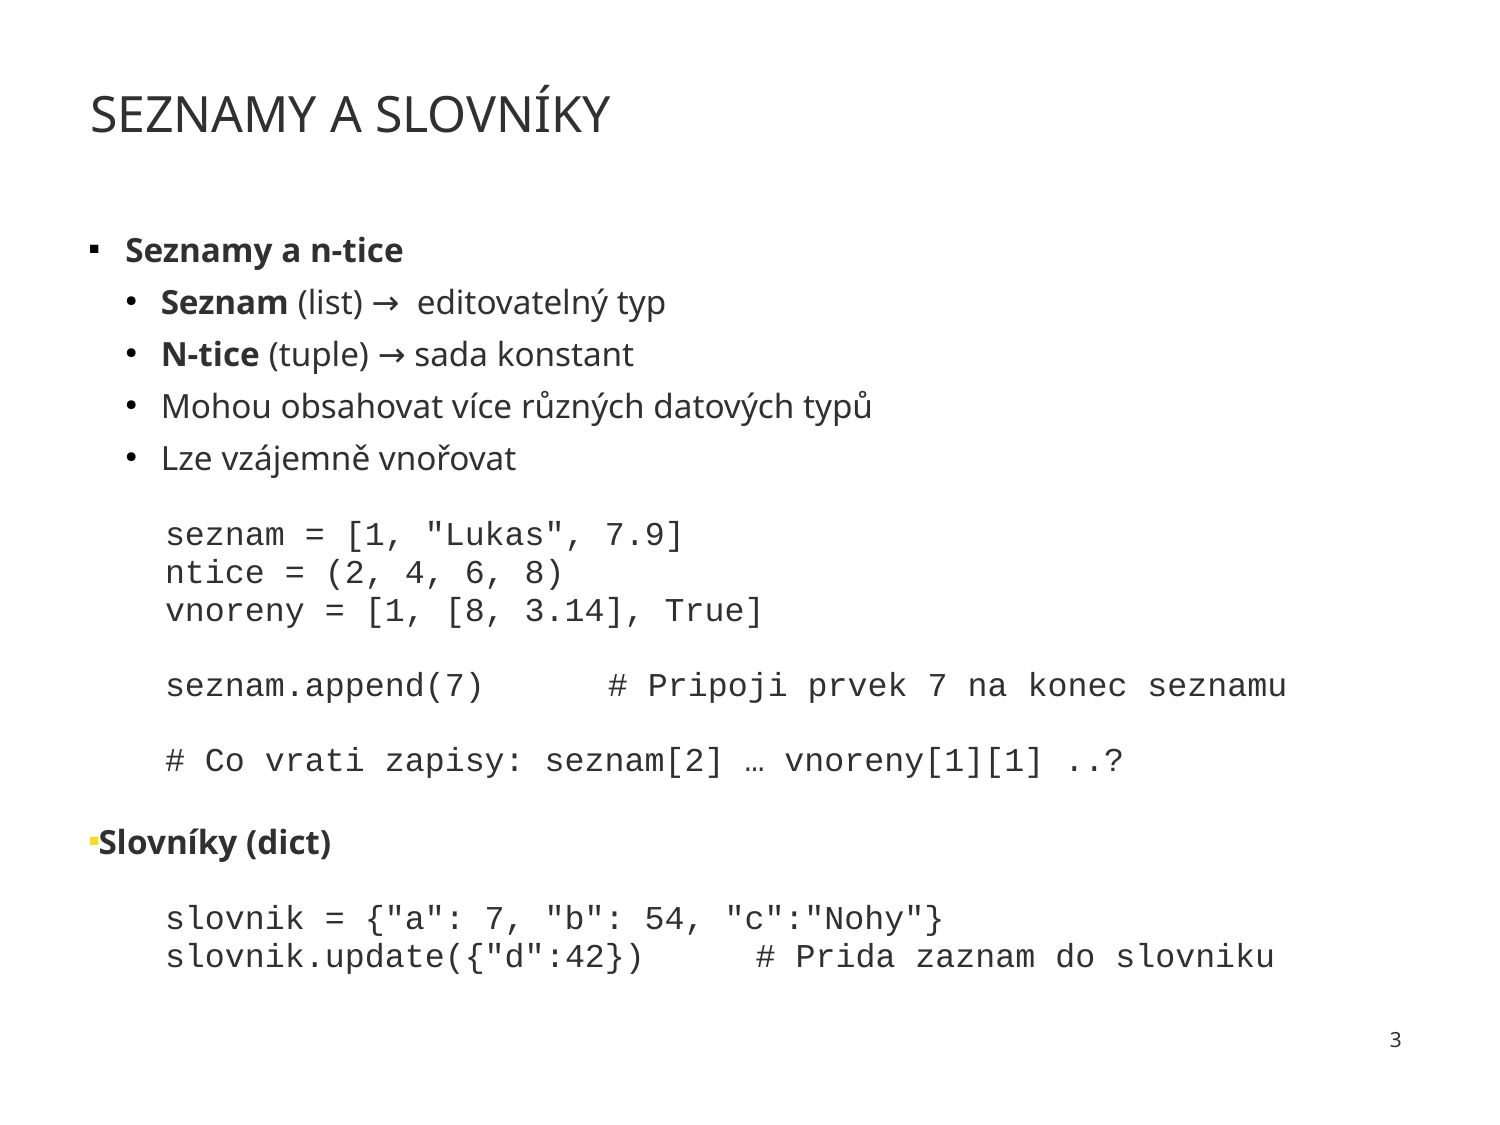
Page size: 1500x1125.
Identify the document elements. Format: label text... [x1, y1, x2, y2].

title SEZNAMY a SLOVNíky [75, 66, 1223, 161]
list Seznamy a n-tice Seznam (list) → editovatelný typ N-tice (tuple) → sada konstant Mohou obsahovat více různých datových typů Lze vzájemně vnořovat seznam = [1, "Lukas", 7.9] ntice = (2, 4, 6, 8) vnoreny = [1, [8, 3.14], True] seznam.append(7) # Pripoji prvek 7 na konec seznamu # Co vrati zapisy: seznam[2] … vnoreny[1][1] ..? Slovníky (dict) slovnik = {"a": 7, "b": 54, "c":"Nohy"} slovnik.update({"d":42}) # Prida zaznam do slovniku [75, 219, 1329, 1035]
slide_number <číslo> [1343, 1010, 1417, 1071]
